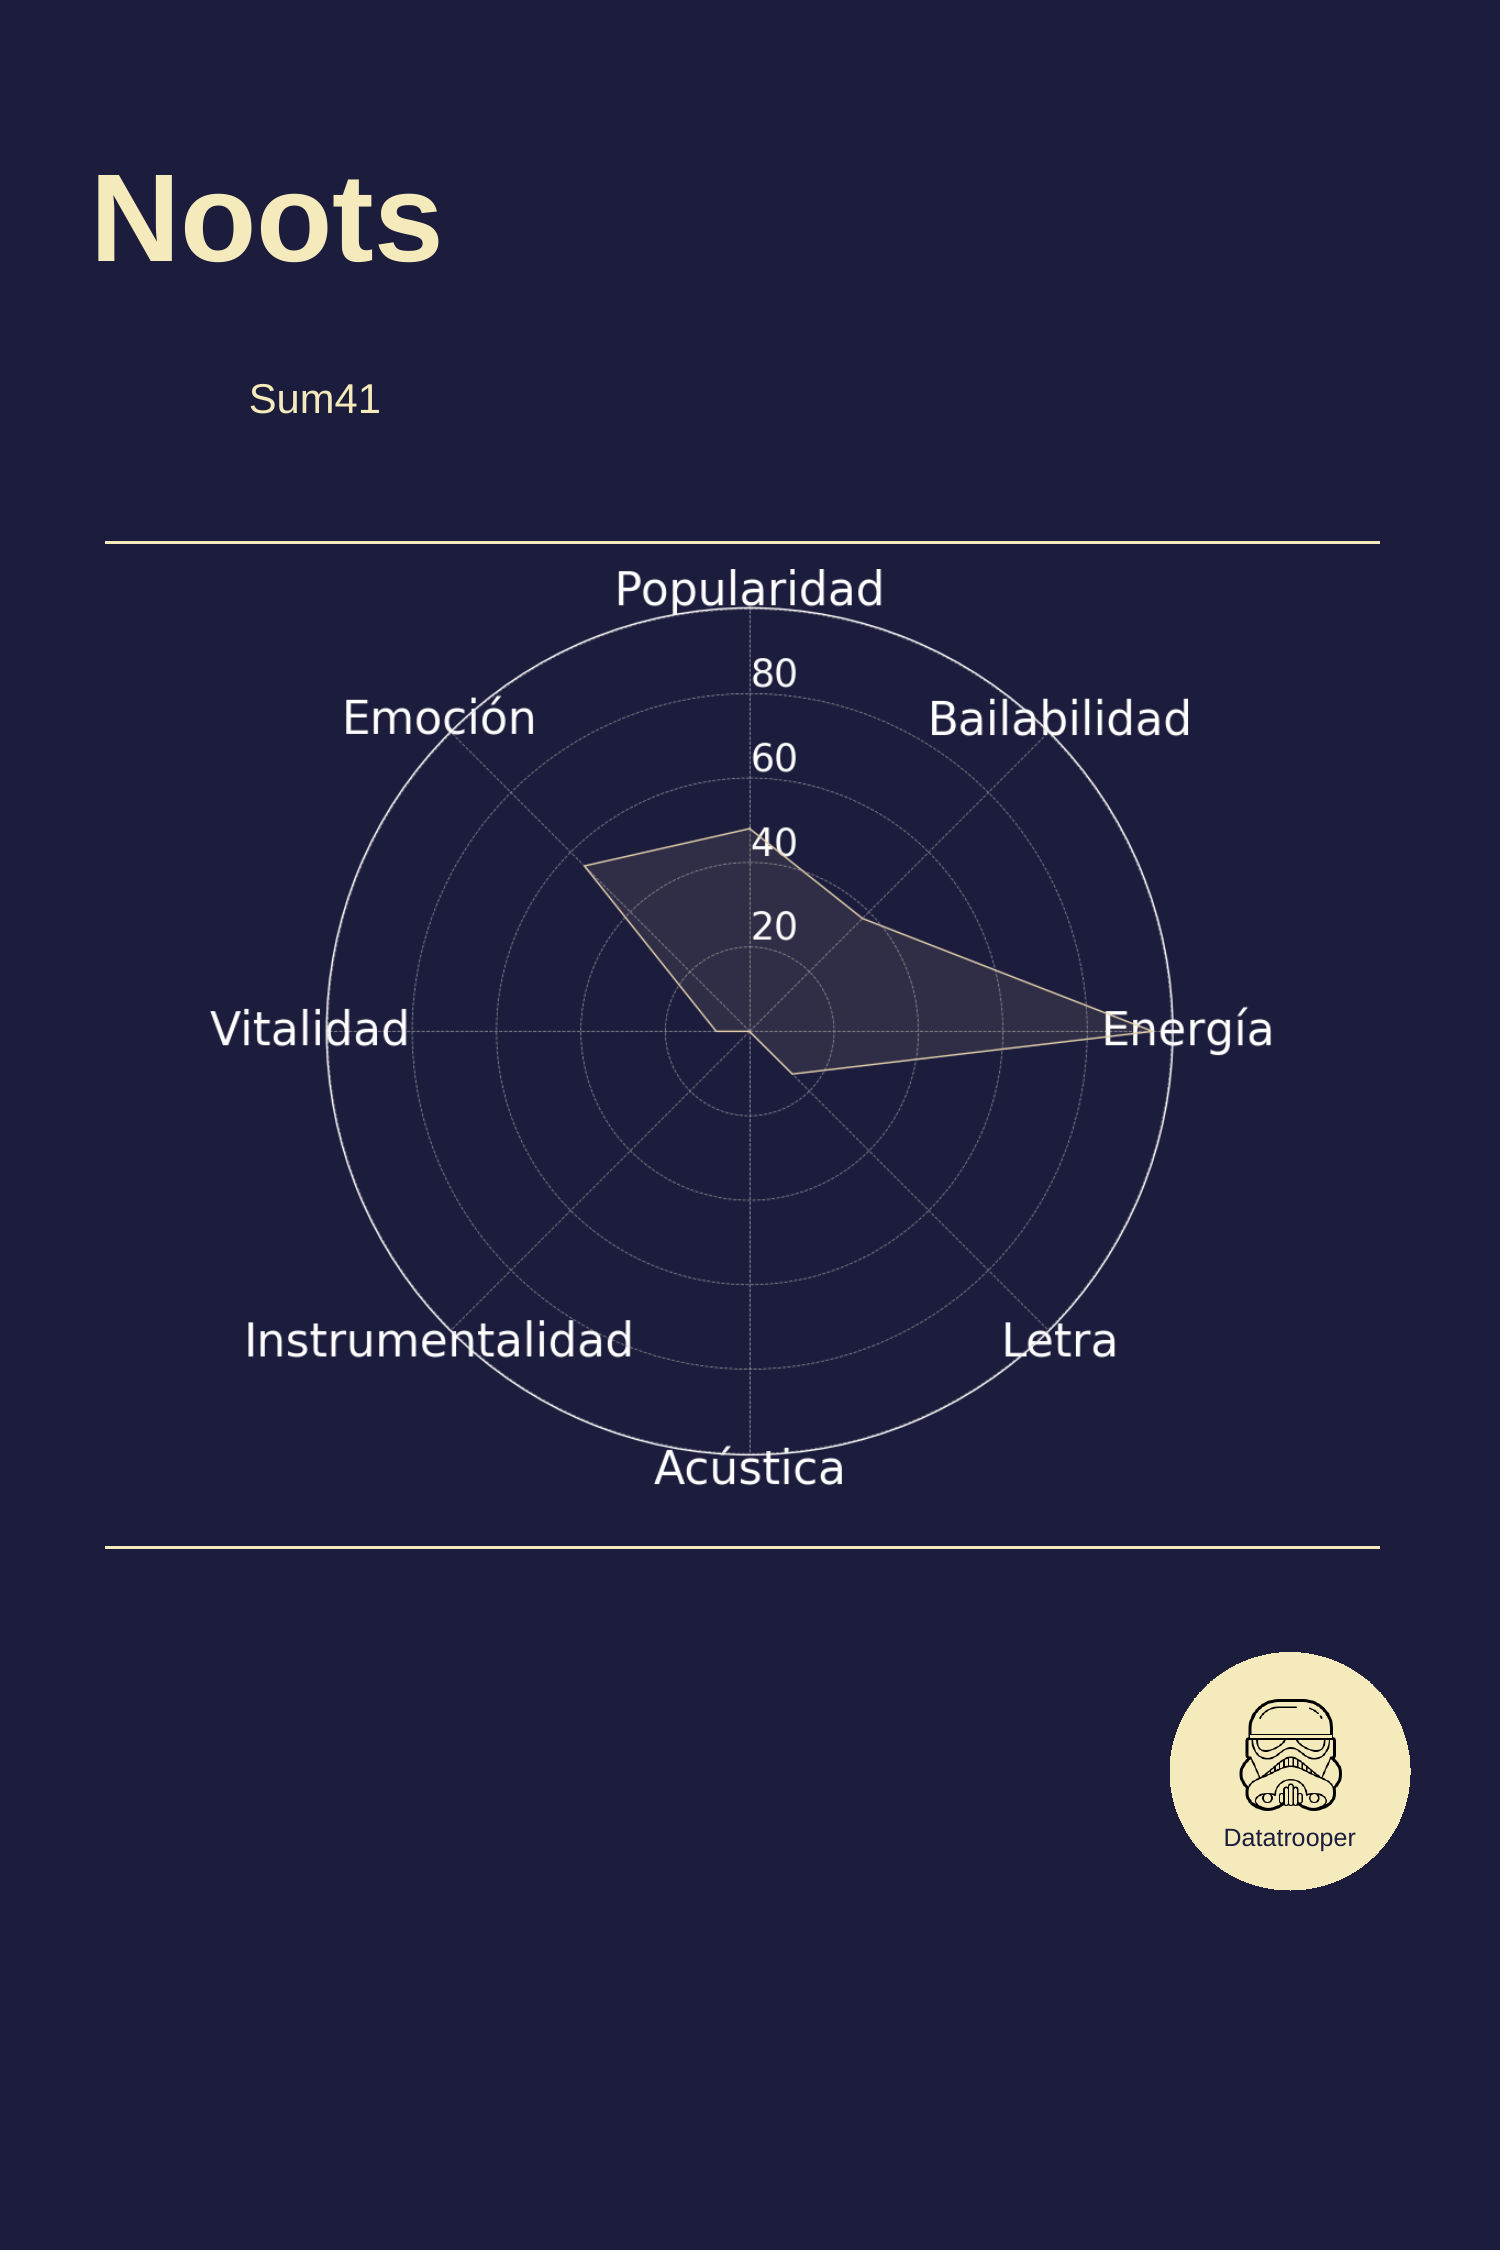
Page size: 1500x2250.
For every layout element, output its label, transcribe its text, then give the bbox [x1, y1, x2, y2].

picture [210, 569, 1276, 1494]
title Sum41 [60, 347, 571, 450]
text_box [1170, 1652, 1411, 1891]
title Noots [90, 75, 1036, 361]
picture [1215, 1679, 1366, 1814]
text_box Datatrooper [1215, 1814, 1366, 1860]
